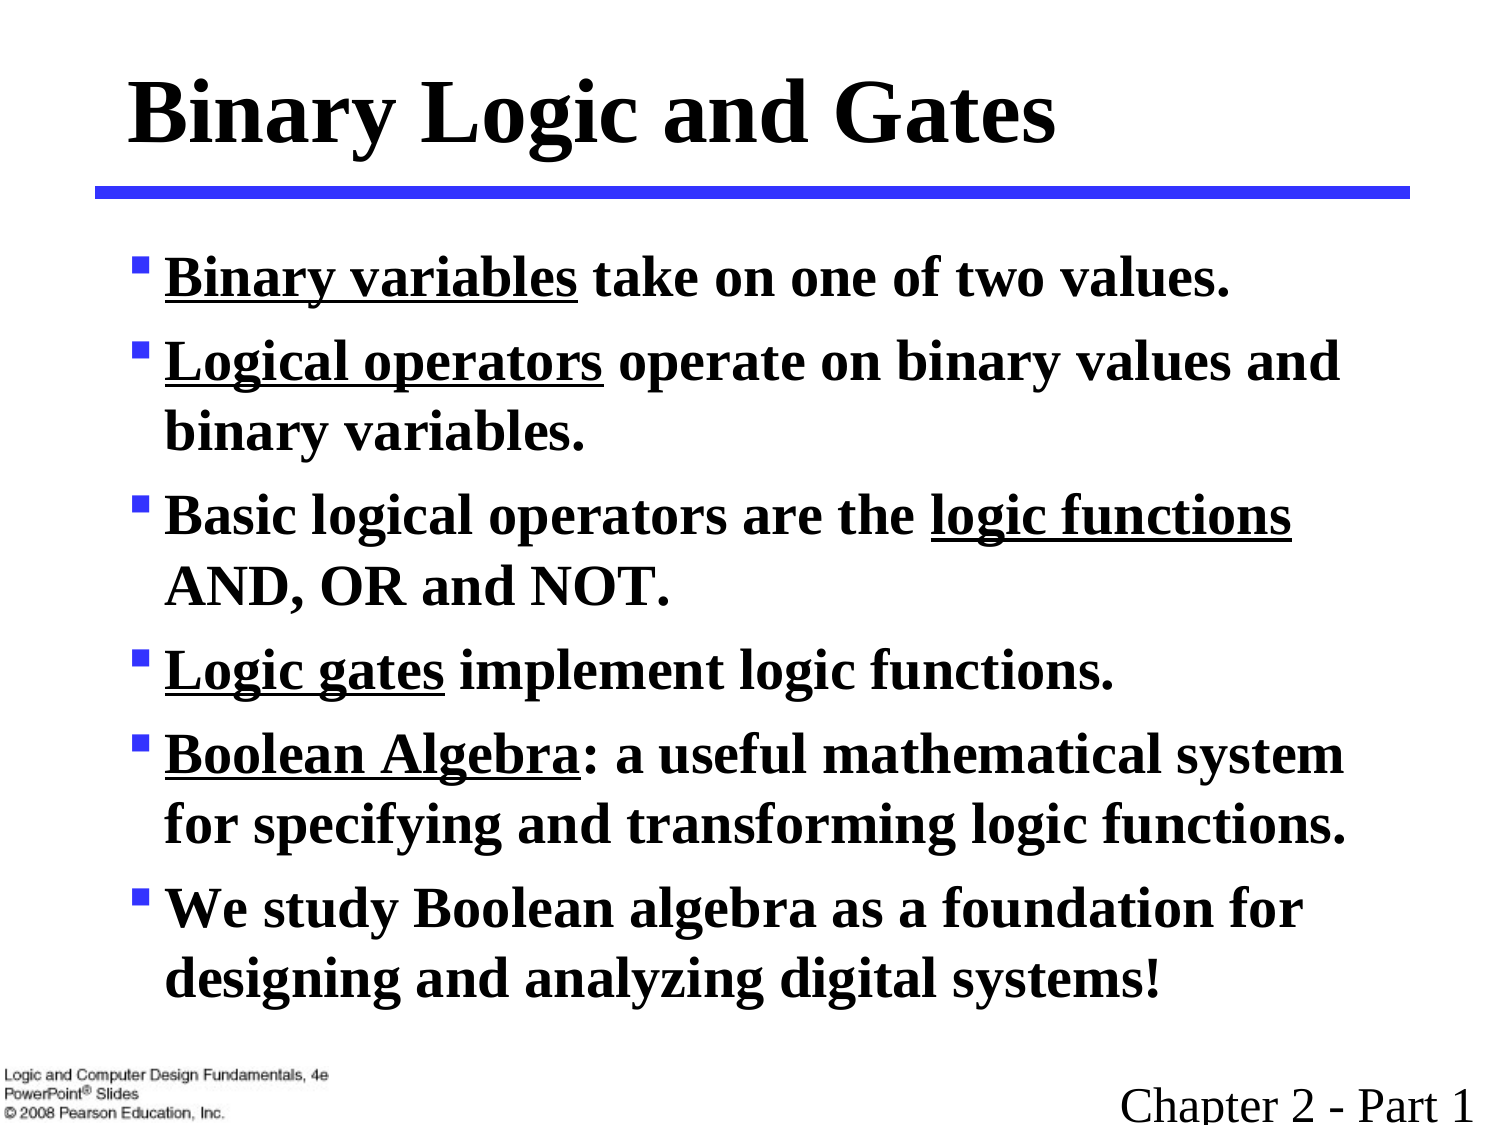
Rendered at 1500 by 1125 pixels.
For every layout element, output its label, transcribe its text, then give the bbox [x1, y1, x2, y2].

list Binary variables take on one of two values. Logical operators operate on binary values and binary variables. Basic logical operators are the logic functions AND, OR and NOT. Logic gates implement logic functions. Boolean Algebra: a useful mathematical system for specifying and transforming logic functions. We study Boolean algebra as a foundation for designing and analyzing digital systems! [112, 230, 1388, 1035]
title Binary Logic and Gates [112, 37, 1388, 176]
picture [4, 1066, 329, 1123]
